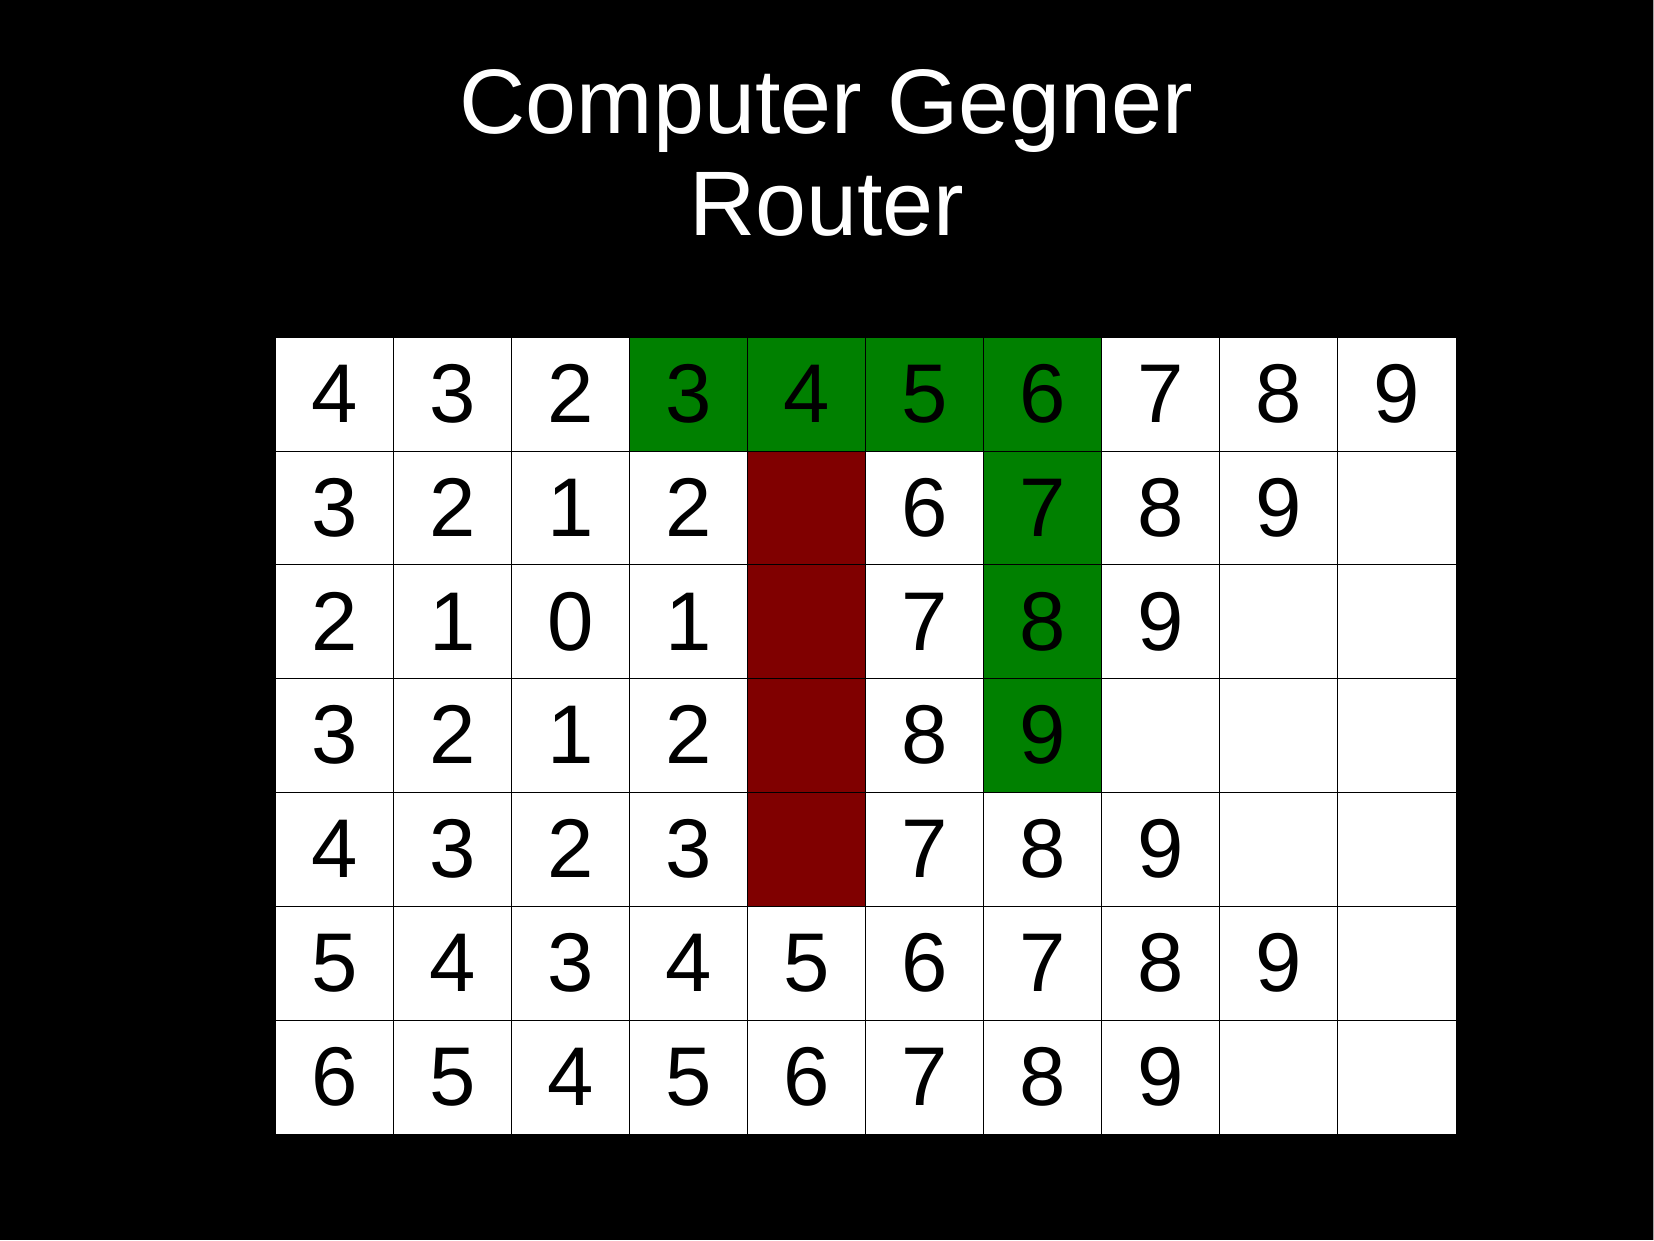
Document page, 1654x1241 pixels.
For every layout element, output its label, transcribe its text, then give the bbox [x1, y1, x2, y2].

table_cell 4 [512, 1021, 629, 1134]
table_cell 9 [1102, 793, 1219, 906]
table_header 4 [276, 338, 393, 451]
table_cell 8 [1102, 907, 1219, 1020]
table_cell [748, 565, 865, 678]
table_cell 2 [394, 679, 511, 792]
table_cell 2 [276, 565, 393, 678]
table_cell [1220, 1021, 1337, 1134]
table_cell 2 [512, 793, 629, 906]
table_cell 3 [512, 907, 629, 1020]
title Computer Gegner Router [82, 49, 1571, 257]
table_cell 1 [512, 679, 629, 792]
table_cell [1338, 907, 1456, 1020]
table_cell [1220, 679, 1337, 792]
table_cell 9 [984, 679, 1101, 792]
table_cell 4 [630, 907, 747, 1020]
table_cell 7 [866, 1021, 983, 1134]
table_cell 7 [984, 452, 1101, 564]
table_cell 8 [984, 793, 1101, 906]
table_cell [748, 679, 865, 792]
table_cell [1220, 793, 1337, 906]
table_cell 8 [866, 679, 983, 792]
table_cell [748, 793, 865, 906]
table_cell [1338, 1021, 1456, 1134]
table_cell 8 [984, 1021, 1101, 1134]
table_cell 7 [866, 565, 983, 678]
table_cell 3 [276, 452, 393, 564]
table_cell [1338, 565, 1456, 678]
table_cell 6 [276, 1021, 393, 1134]
table_cell 1 [512, 452, 629, 564]
table_cell 6 [866, 452, 983, 564]
table_cell 5 [630, 1021, 747, 1134]
table_cell [1338, 793, 1456, 906]
table_header 8 [1220, 338, 1337, 451]
table_cell 4 [394, 907, 511, 1020]
table_cell 8 [1102, 452, 1219, 564]
table_header 5 [866, 338, 983, 451]
table_cell 7 [984, 907, 1101, 1020]
table_header 3 [630, 338, 747, 451]
table_cell 5 [394, 1021, 511, 1134]
table_cell [748, 452, 865, 564]
table_header 7 [1102, 338, 1219, 451]
table_cell 2 [630, 679, 747, 792]
table_cell 1 [630, 565, 747, 678]
table_cell 8 [984, 565, 1101, 678]
table_header 9 [1338, 338, 1456, 451]
table_cell 7 [866, 793, 983, 906]
table_cell 5 [748, 907, 865, 1020]
table_cell [1220, 565, 1337, 678]
table_cell [1338, 452, 1456, 564]
table_cell [1338, 679, 1456, 792]
table_cell 4 [276, 793, 393, 906]
table_header 6 [984, 338, 1101, 451]
table_cell [1102, 679, 1219, 792]
table_cell 6 [748, 1021, 865, 1134]
table_header 2 [512, 338, 629, 451]
table_header 3 [394, 338, 511, 451]
table_cell 0 [512, 565, 629, 678]
table_cell 6 [866, 907, 983, 1020]
table_cell 1 [394, 565, 511, 678]
table_header 4 [748, 338, 865, 451]
table_cell 9 [1102, 565, 1219, 678]
table_cell 9 [1220, 907, 1337, 1020]
table_cell 2 [630, 452, 747, 564]
table_cell 2 [394, 452, 511, 564]
table_cell 3 [276, 679, 393, 792]
table_cell 5 [276, 907, 393, 1020]
table_cell 3 [394, 793, 511, 906]
table_cell 9 [1102, 1021, 1219, 1134]
table_cell 9 [1220, 452, 1337, 564]
table_cell 3 [630, 793, 747, 906]
